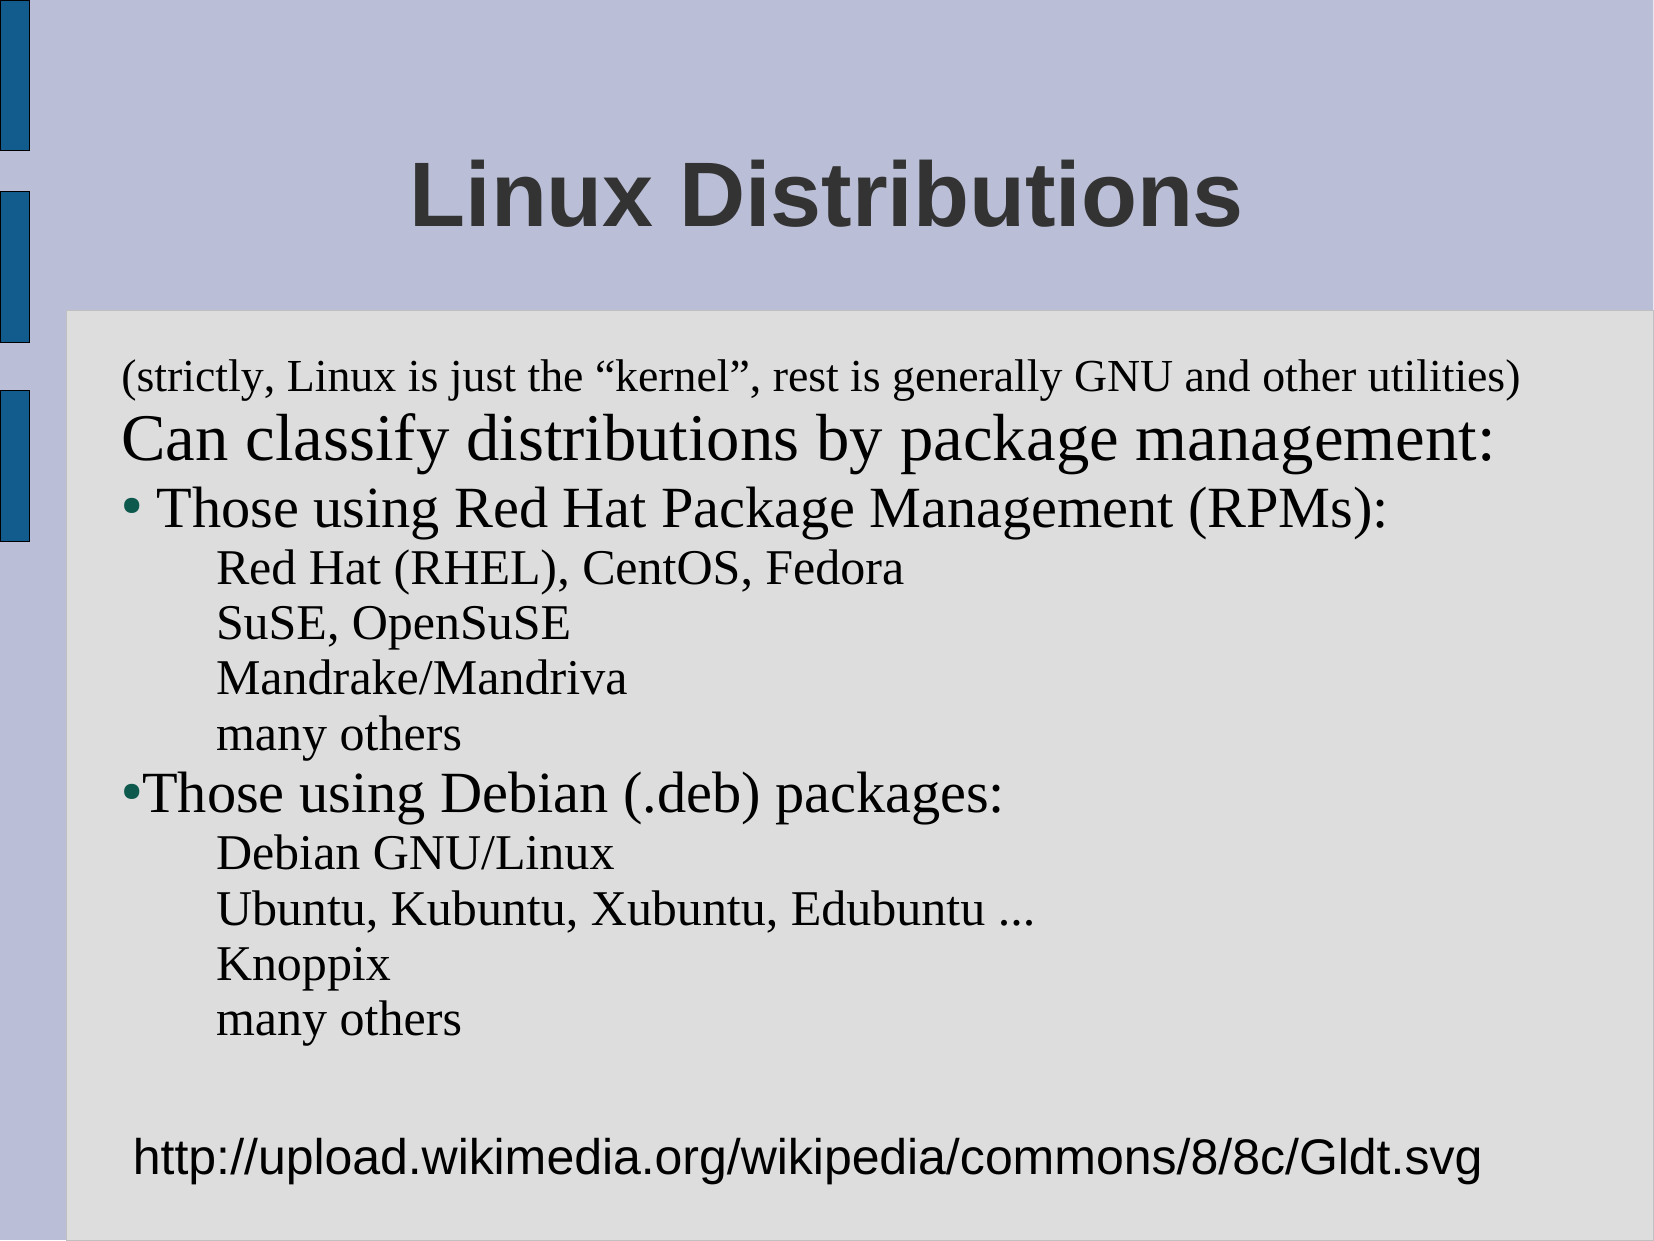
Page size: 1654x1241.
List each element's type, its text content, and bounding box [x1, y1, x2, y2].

text_box http://upload.wikimedia.org/wikipedia/commons/8/8c/Gldt.svg [118, 1122, 1500, 1193]
title Linux Distributions [121, 91, 1534, 299]
subtitle (strictly, Linux is just the “kernel”, rest is generally GNU and other utilities) Can classify distributions by package management: Those using Red Hat Package Management (RPMs): Red Hat (RHEL), CentOS, Fedora SuSE, OpenSuSE Mandrake/Mandriva many others Those using Debian (.deb) packages: Debian GNU/Linux Ubuntu, Kubuntu, Xubuntu, Edubuntu ... Knoppix many others [121, 344, 1534, 1127]
